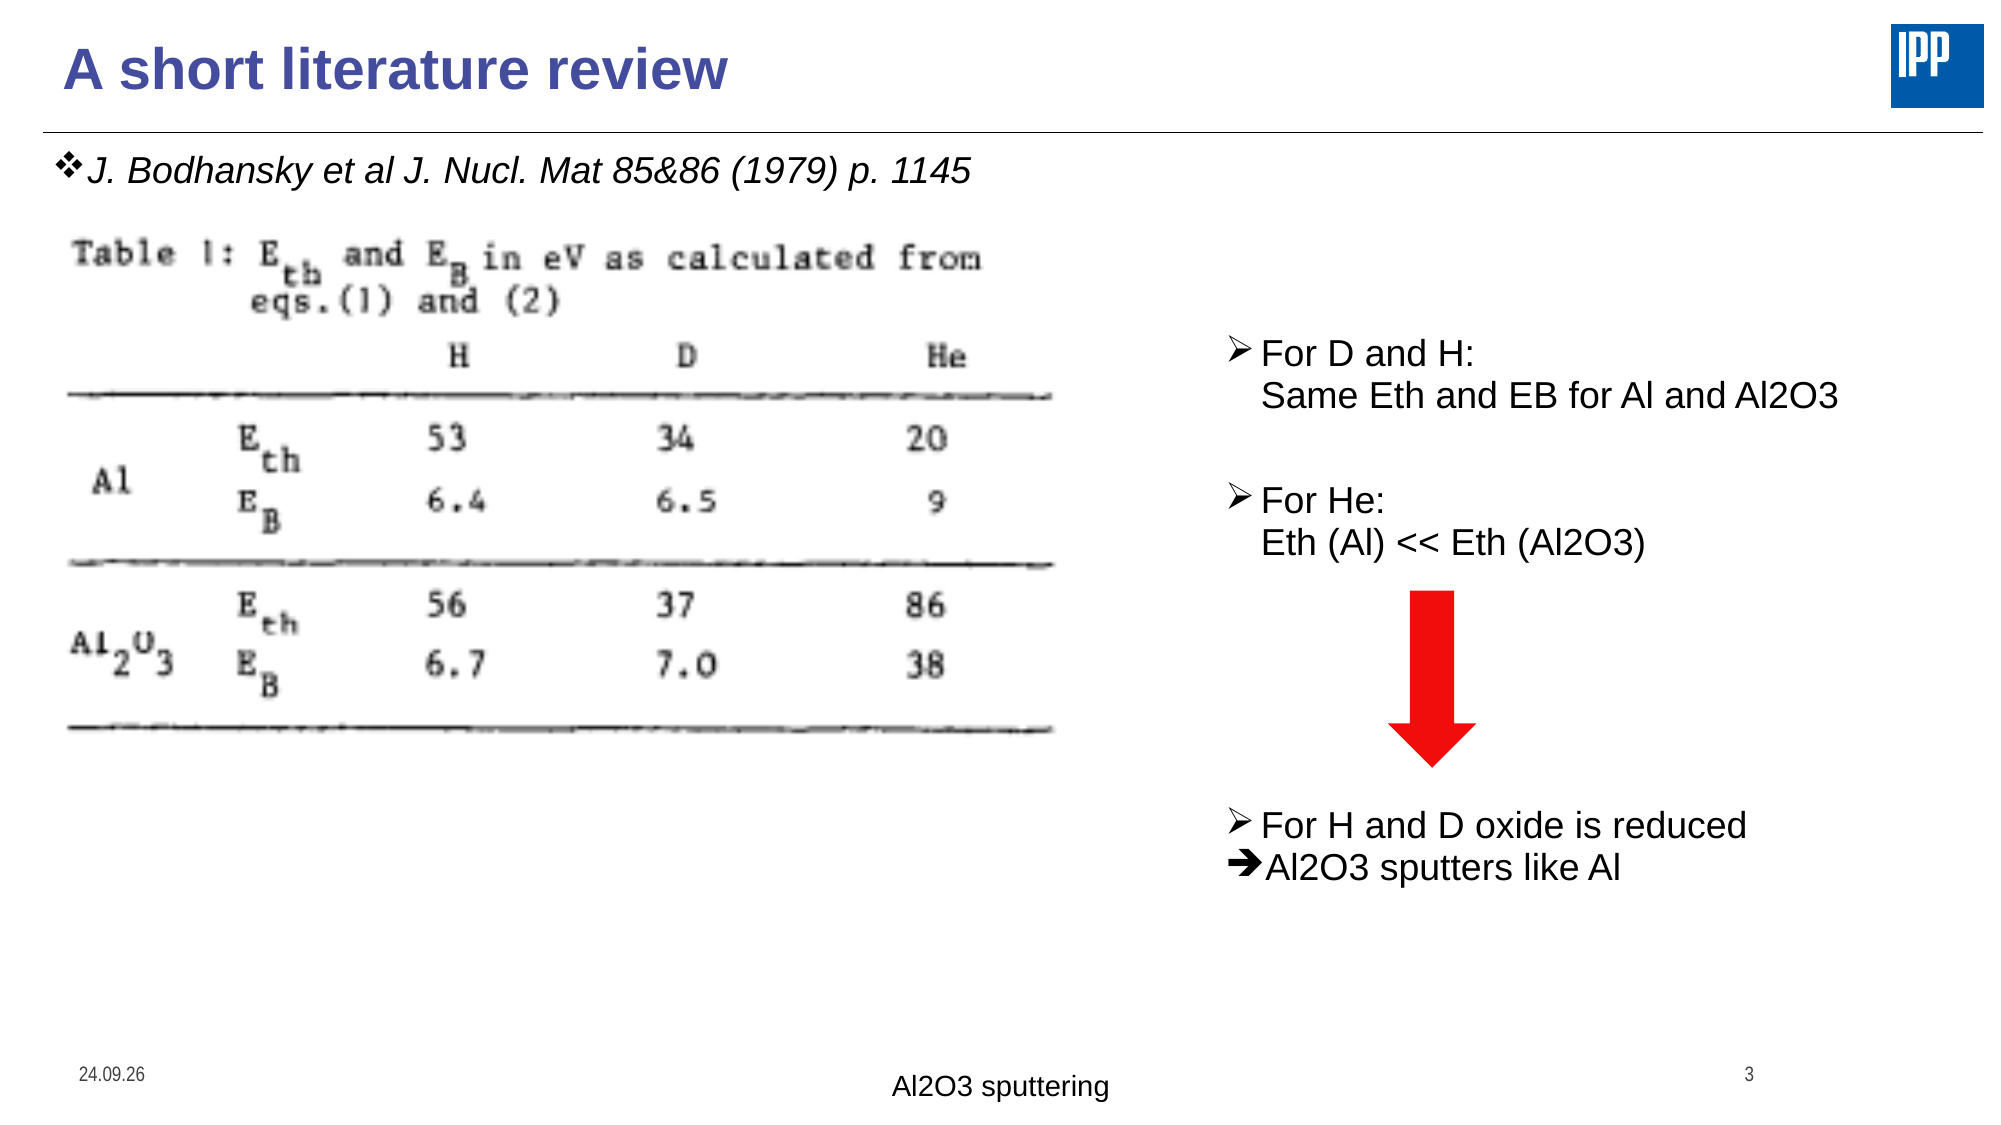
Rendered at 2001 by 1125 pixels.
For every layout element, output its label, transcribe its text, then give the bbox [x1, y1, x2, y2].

text_box [1387, 590, 1477, 768]
text_box A short literature review [47, 29, 744, 110]
text_box For H and D oxide is reduced Al2O3 sputters like Al [1210, 797, 1763, 897]
text_box J. Bodhansky et al J. Nucl. Mat 85&86 (1979) p. 1145 [37, 141, 987, 199]
text_box For D and H: Same Eth and EB for Al and Al2O3 [1210, 324, 1855, 424]
text_box For He: Eth (Al) << Eth (Al2O3) [1210, 472, 1672, 572]
picture [29, 231, 1093, 785]
